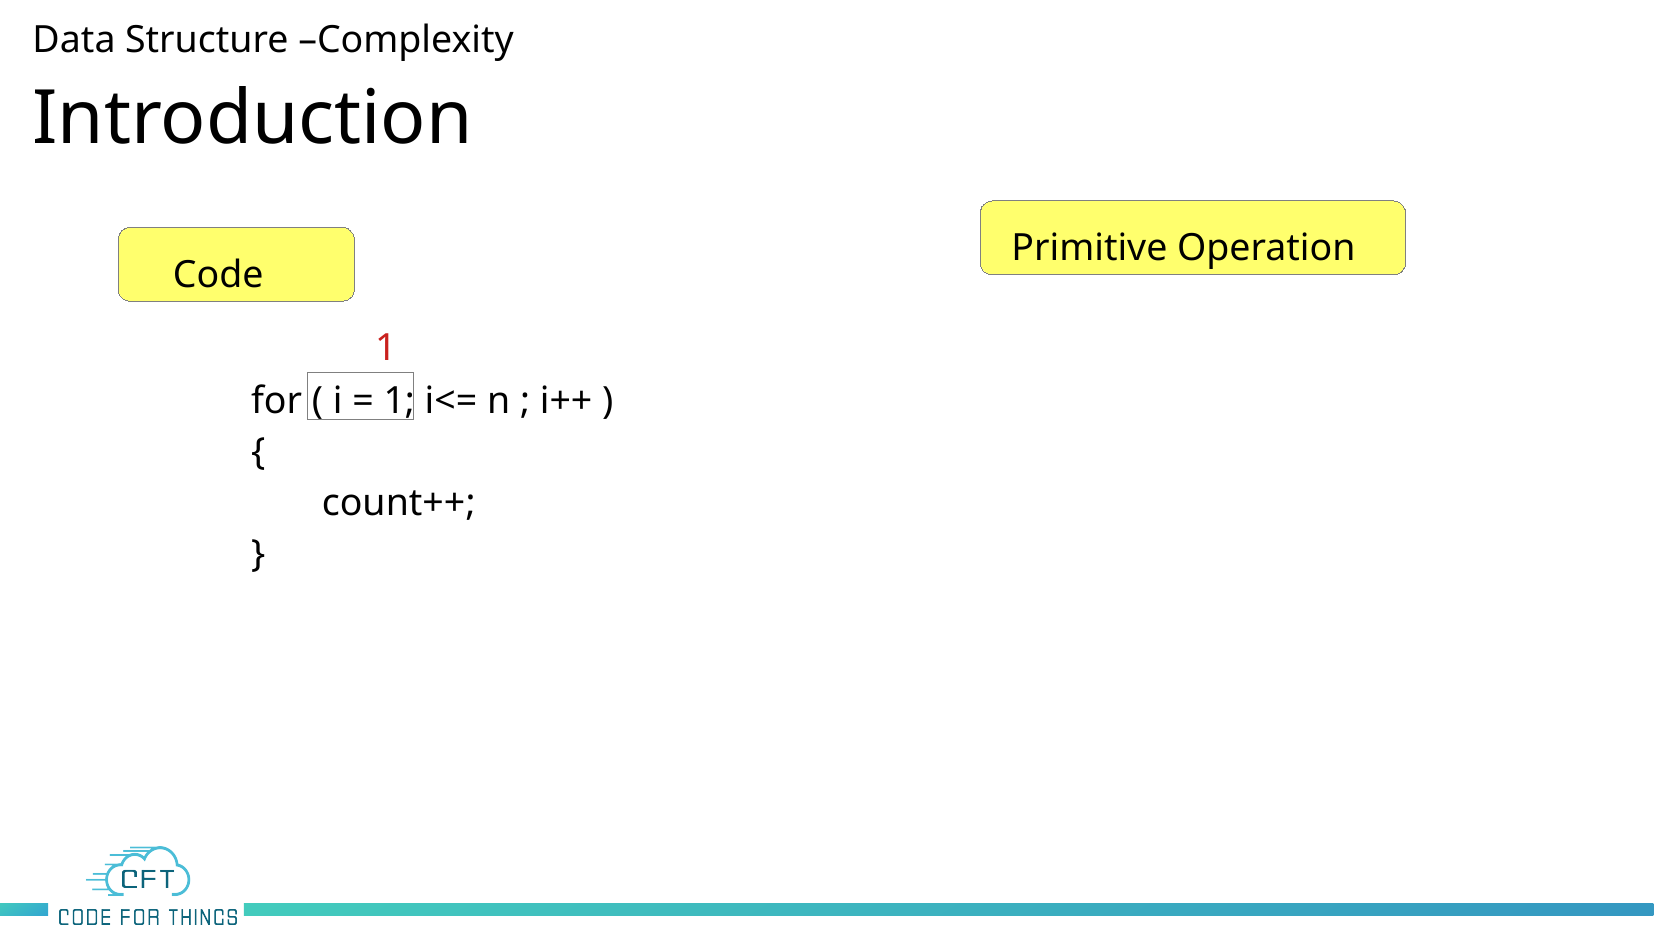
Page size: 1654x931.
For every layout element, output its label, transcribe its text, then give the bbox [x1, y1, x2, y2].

text_box [980, 200, 1406, 275]
text_box Primitive Operation [996, 212, 1394, 275]
picture [59, 846, 237, 925]
text_box for ( i = 1; i<= n ; i++ ) { count++; } [200, 366, 768, 556]
text_box [118, 227, 355, 302]
title Data Structure –Complexity Introduction [32, 12, 1184, 166]
text_box 1 [360, 312, 414, 372]
text_box Code [158, 239, 308, 299]
